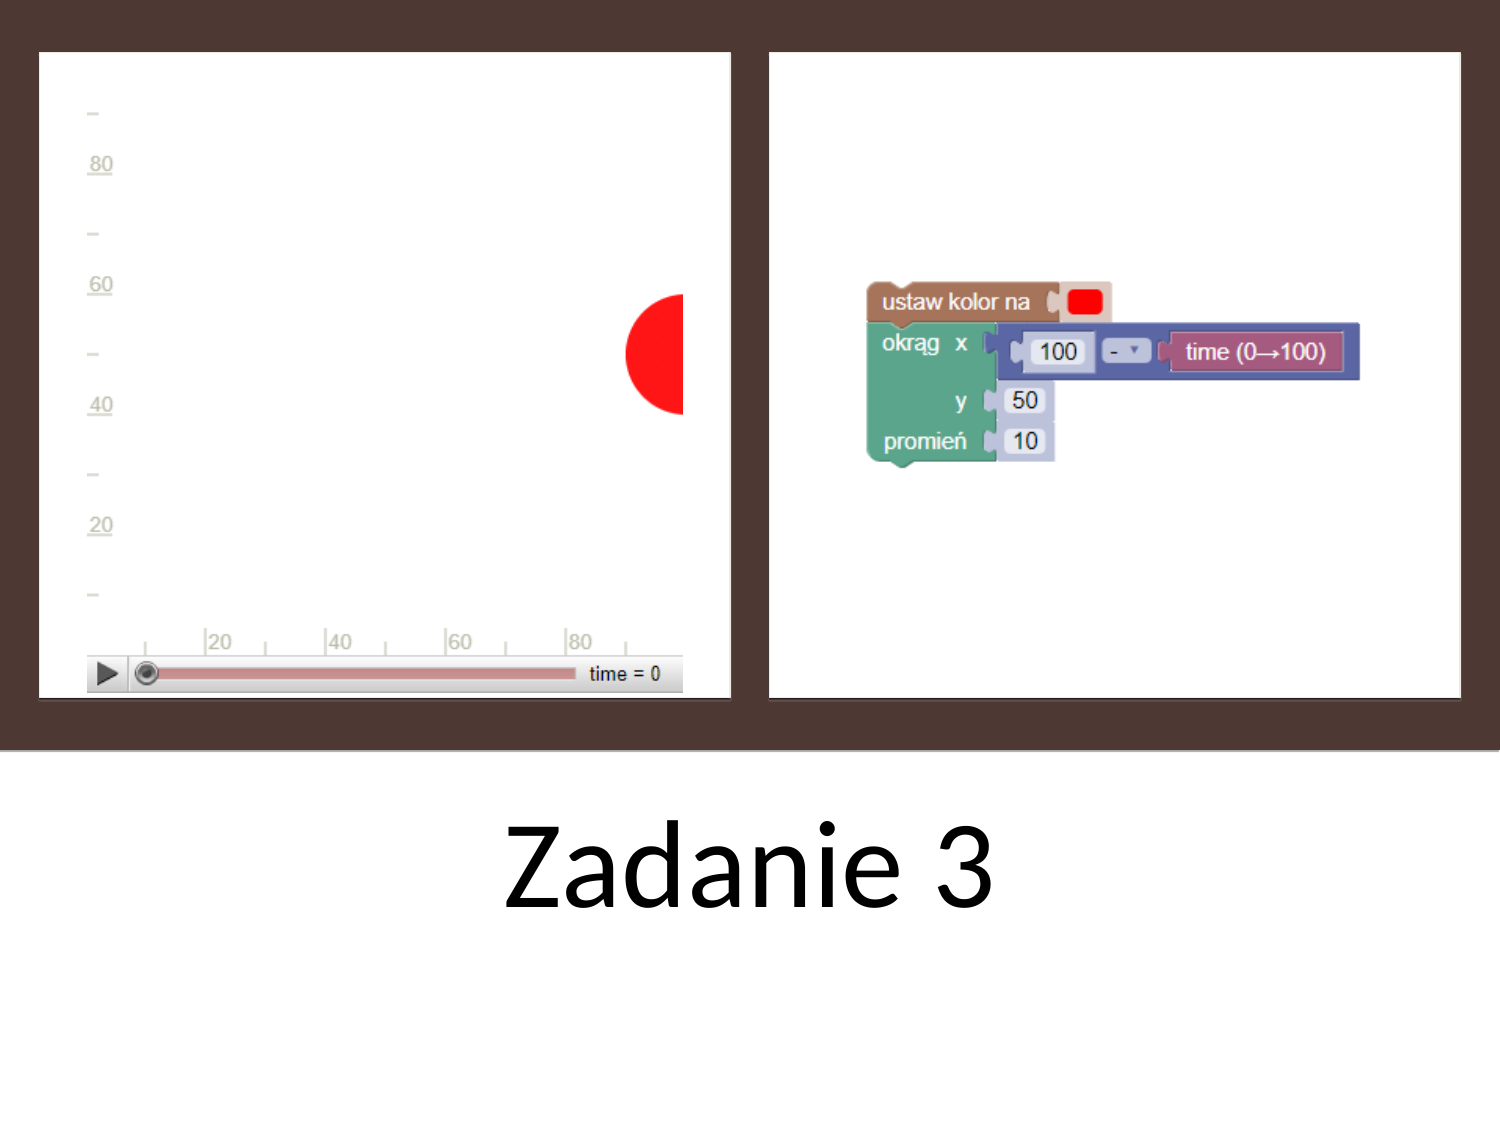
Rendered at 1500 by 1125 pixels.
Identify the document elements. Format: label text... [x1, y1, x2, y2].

picture [87, 57, 683, 693]
title Zadanie 3 [187, 761, 1313, 942]
text_box [0, 0, 1500, 750]
picture [851, 263, 1379, 487]
